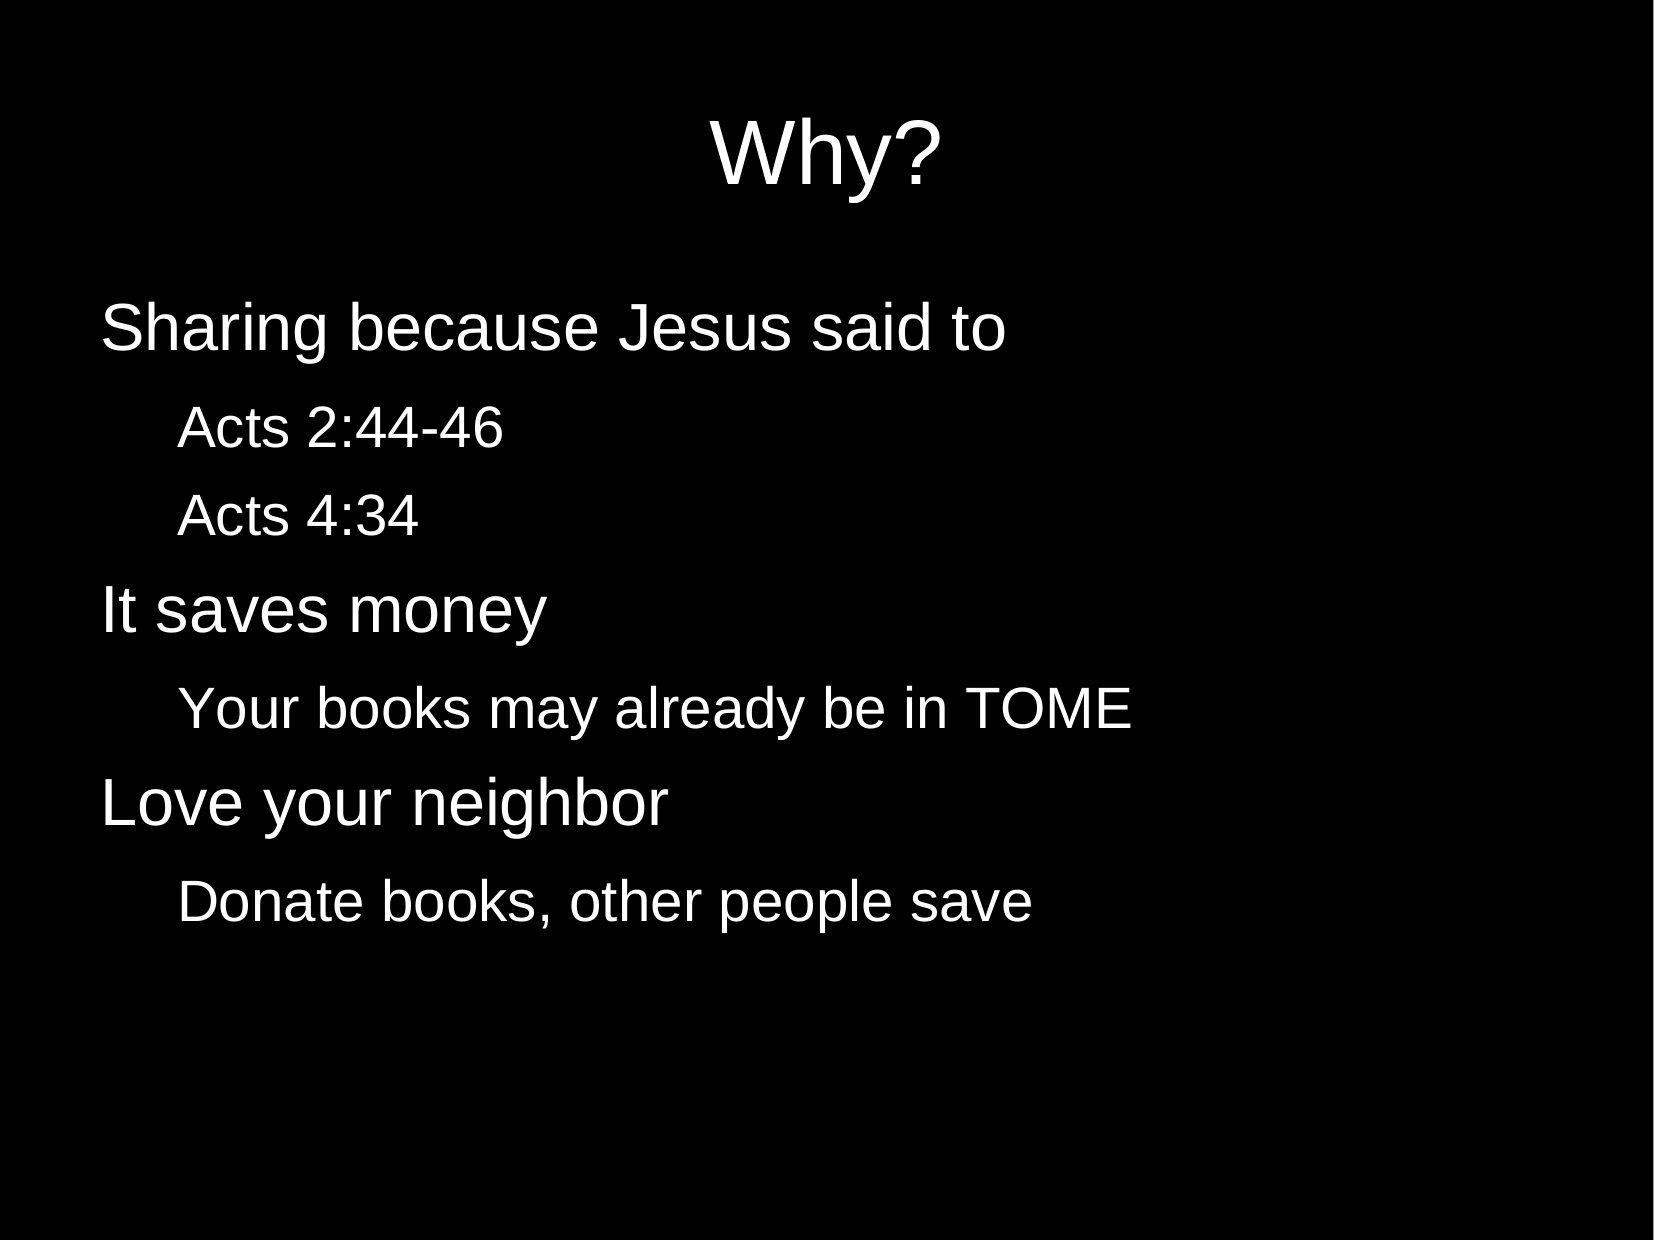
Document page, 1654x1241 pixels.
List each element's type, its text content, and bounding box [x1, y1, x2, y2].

title Why? [82, 49, 1571, 257]
list Sharing because Jesus said to Acts 2:44-46 Acts 4:34 It saves money Your books may already be in TOME Love your neighbor Donate books, other people save [82, 290, 1571, 1094]
